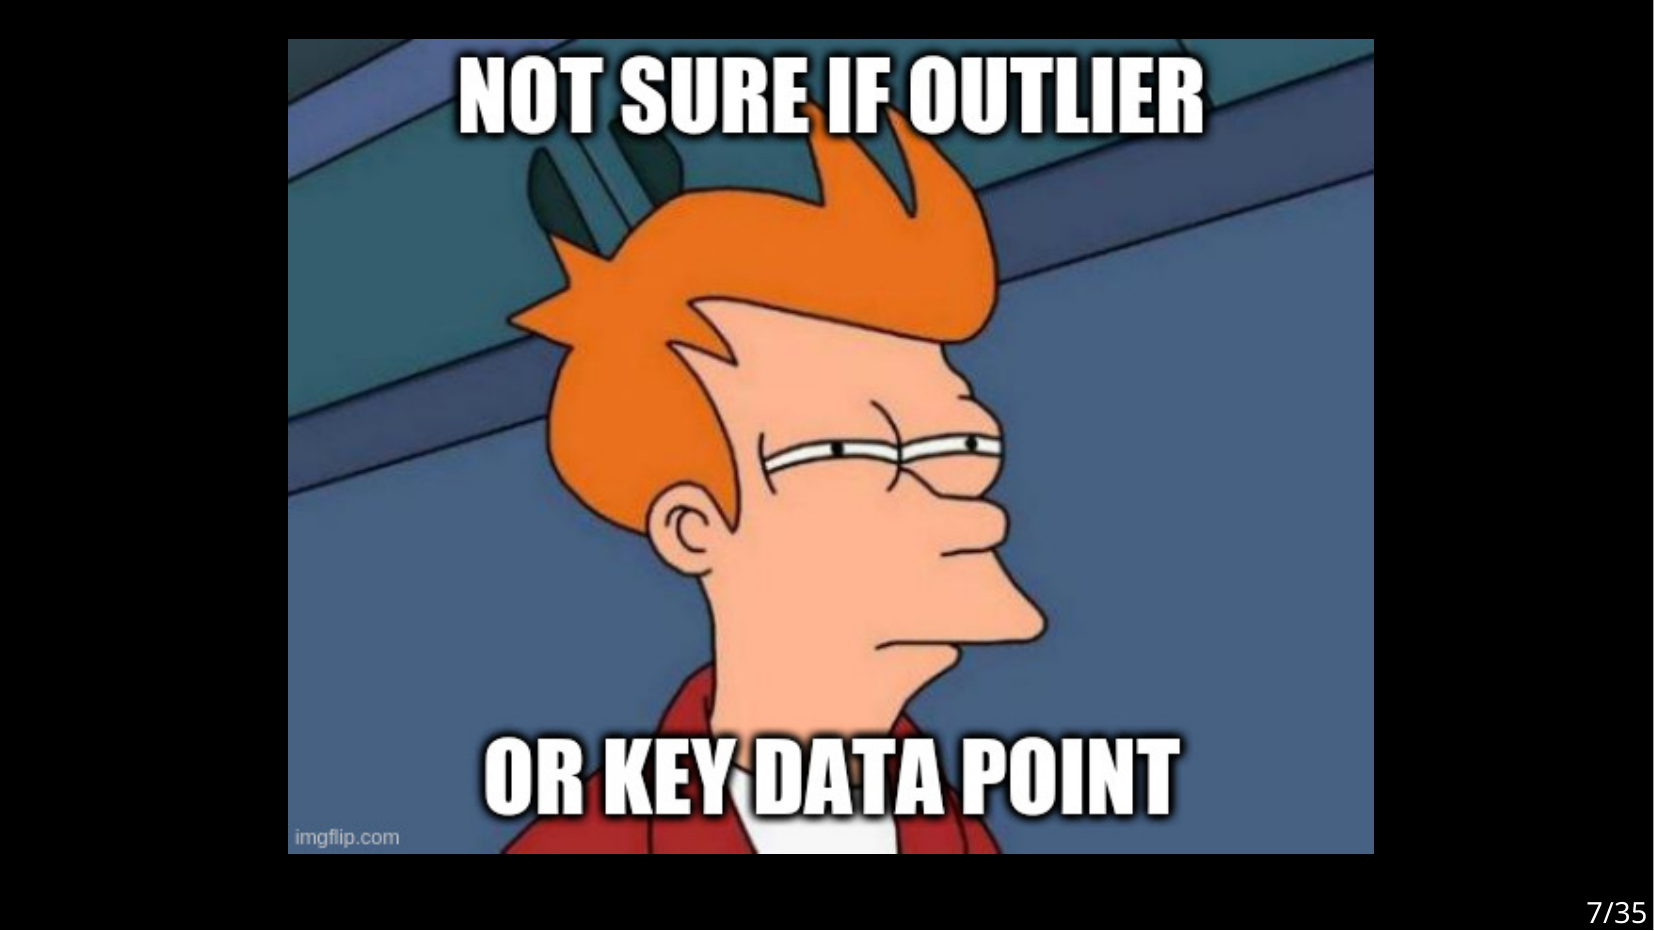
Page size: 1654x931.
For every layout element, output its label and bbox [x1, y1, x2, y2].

picture [288, 39, 1374, 854]
